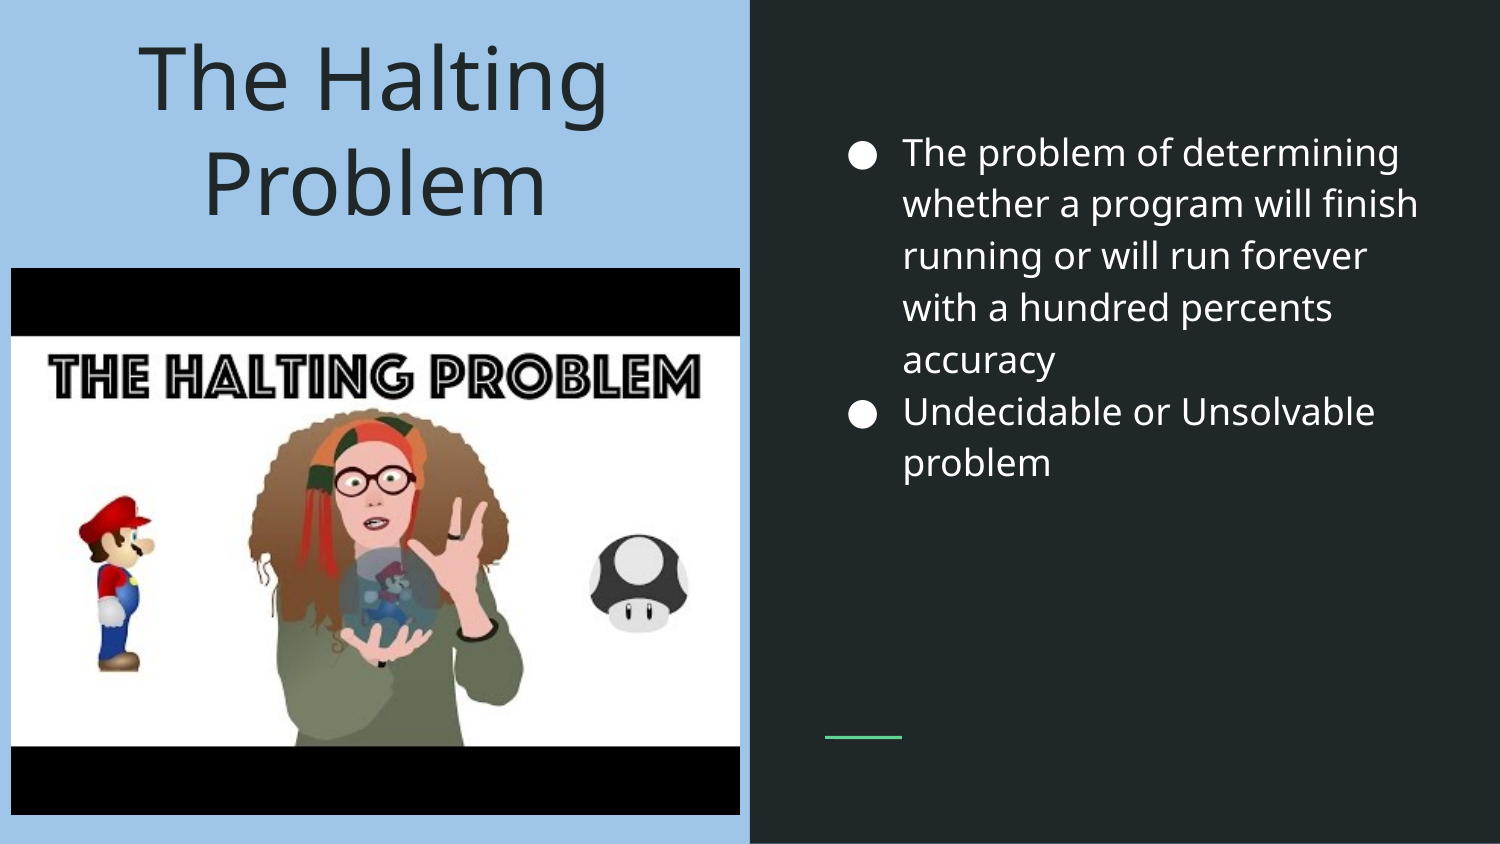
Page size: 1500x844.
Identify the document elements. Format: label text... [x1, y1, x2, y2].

picture [11, 268, 740, 815]
title The Halting Problem [43, 0, 708, 248]
list The problem of determining whether a program will finish running or will run forever with a hundred percents accuracy Undecidable or Unsolvable problem [812, 0, 1442, 607]
